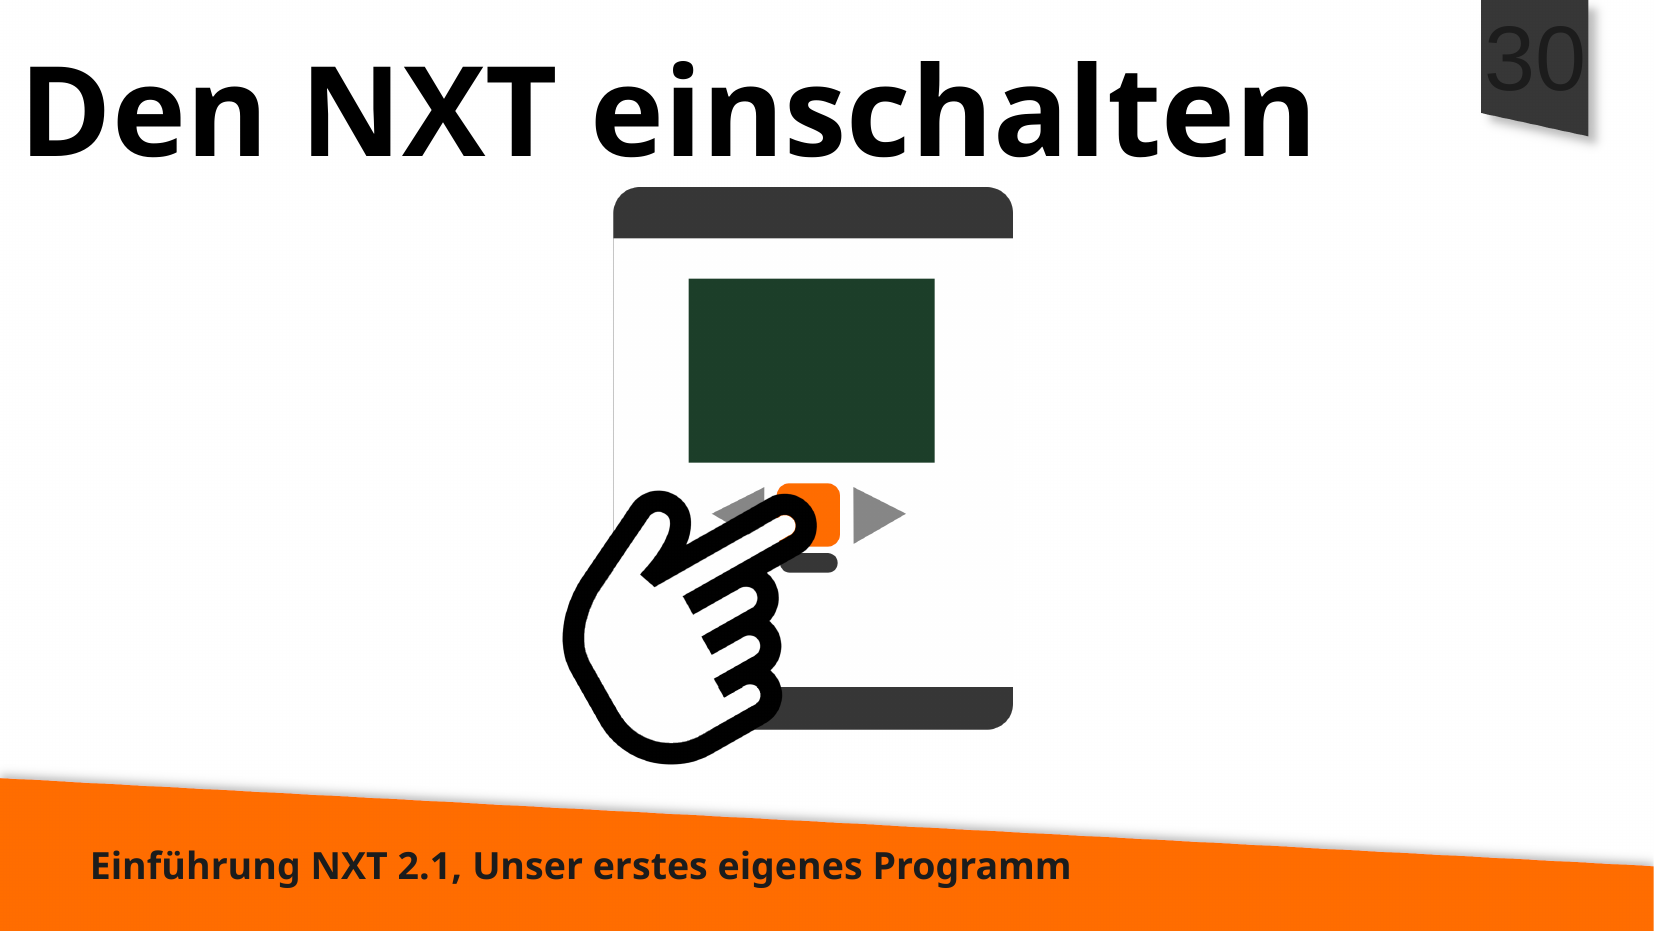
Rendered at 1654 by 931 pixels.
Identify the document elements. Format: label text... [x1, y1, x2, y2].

text_box Einführung NXT 2.1, Unser erstes eigenes Programm [75, 832, 1201, 901]
text_box 30 [1462, 0, 1609, 151]
title Den NXT einschalten [0, 28, 1414, 188]
picture [0, 0, 1654, 931]
